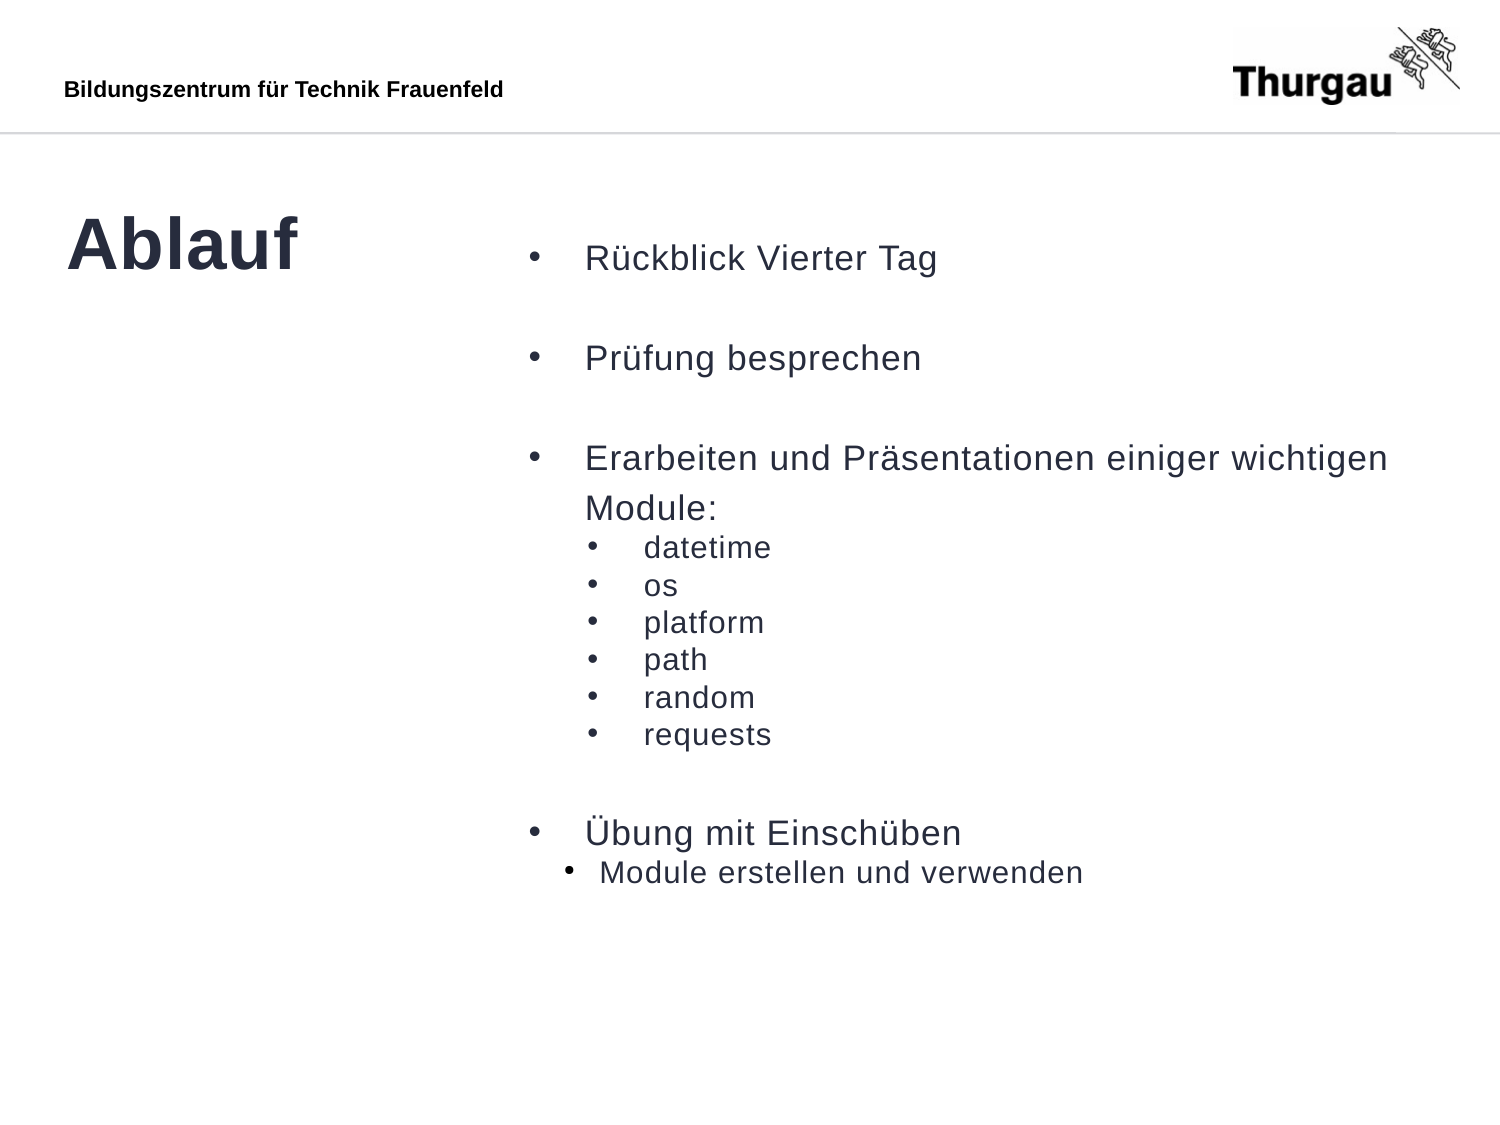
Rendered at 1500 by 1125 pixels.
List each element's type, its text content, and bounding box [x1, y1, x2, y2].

text_box Ablauf [51, 208, 422, 587]
text_box Rückblick Vierter Tag Prüfung besprechen Erarbeiten und Präsentationen einiger wichtigen Module: datetime os platform path random requests Übung mit Einschüben Module erstellen und verwenden [513, 219, 1435, 1042]
text_box Bildungszentrum für Technik Frauenfeld [48, 65, 667, 115]
picture [1233, 27, 1460, 105]
